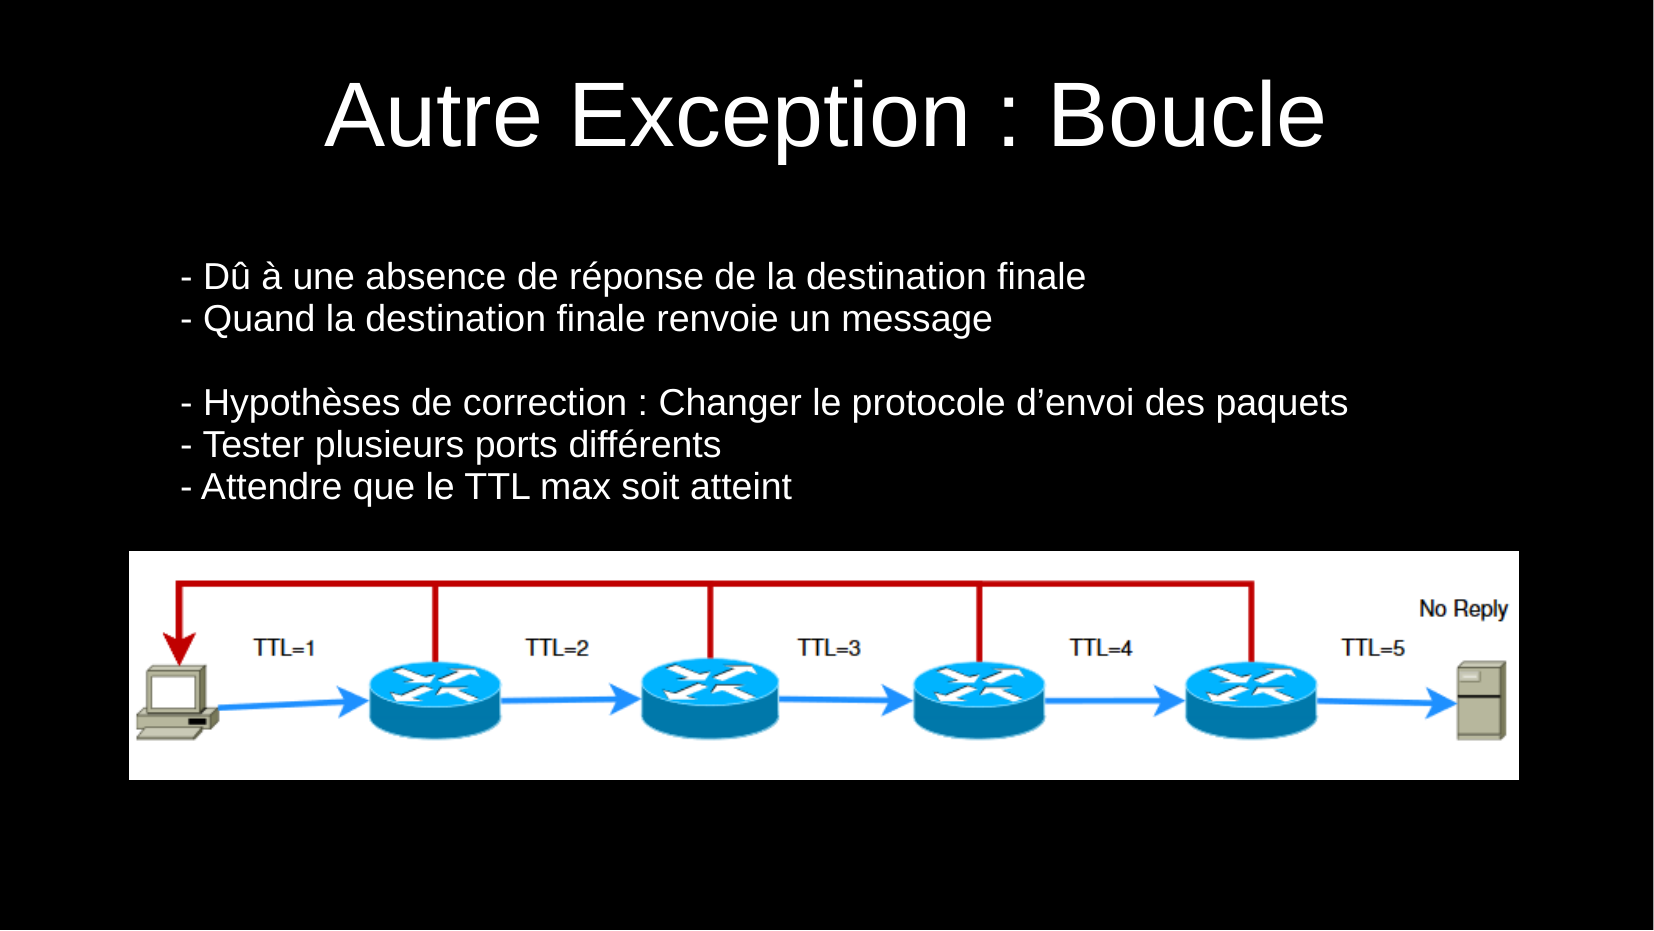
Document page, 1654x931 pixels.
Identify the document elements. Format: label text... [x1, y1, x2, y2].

text_box - Dû à une absence de réponse de la destination finale - Quand la destination finale renvoie un message - Hypothèses de correction : Changer le protocole d’envoi des paquets - Tester plusieurs ports différents - Attendre que le TTL max soit atteint [165, 248, 1524, 532]
title Autre Exception : Boucle [82, 37, 1571, 193]
picture [129, 551, 1519, 780]
